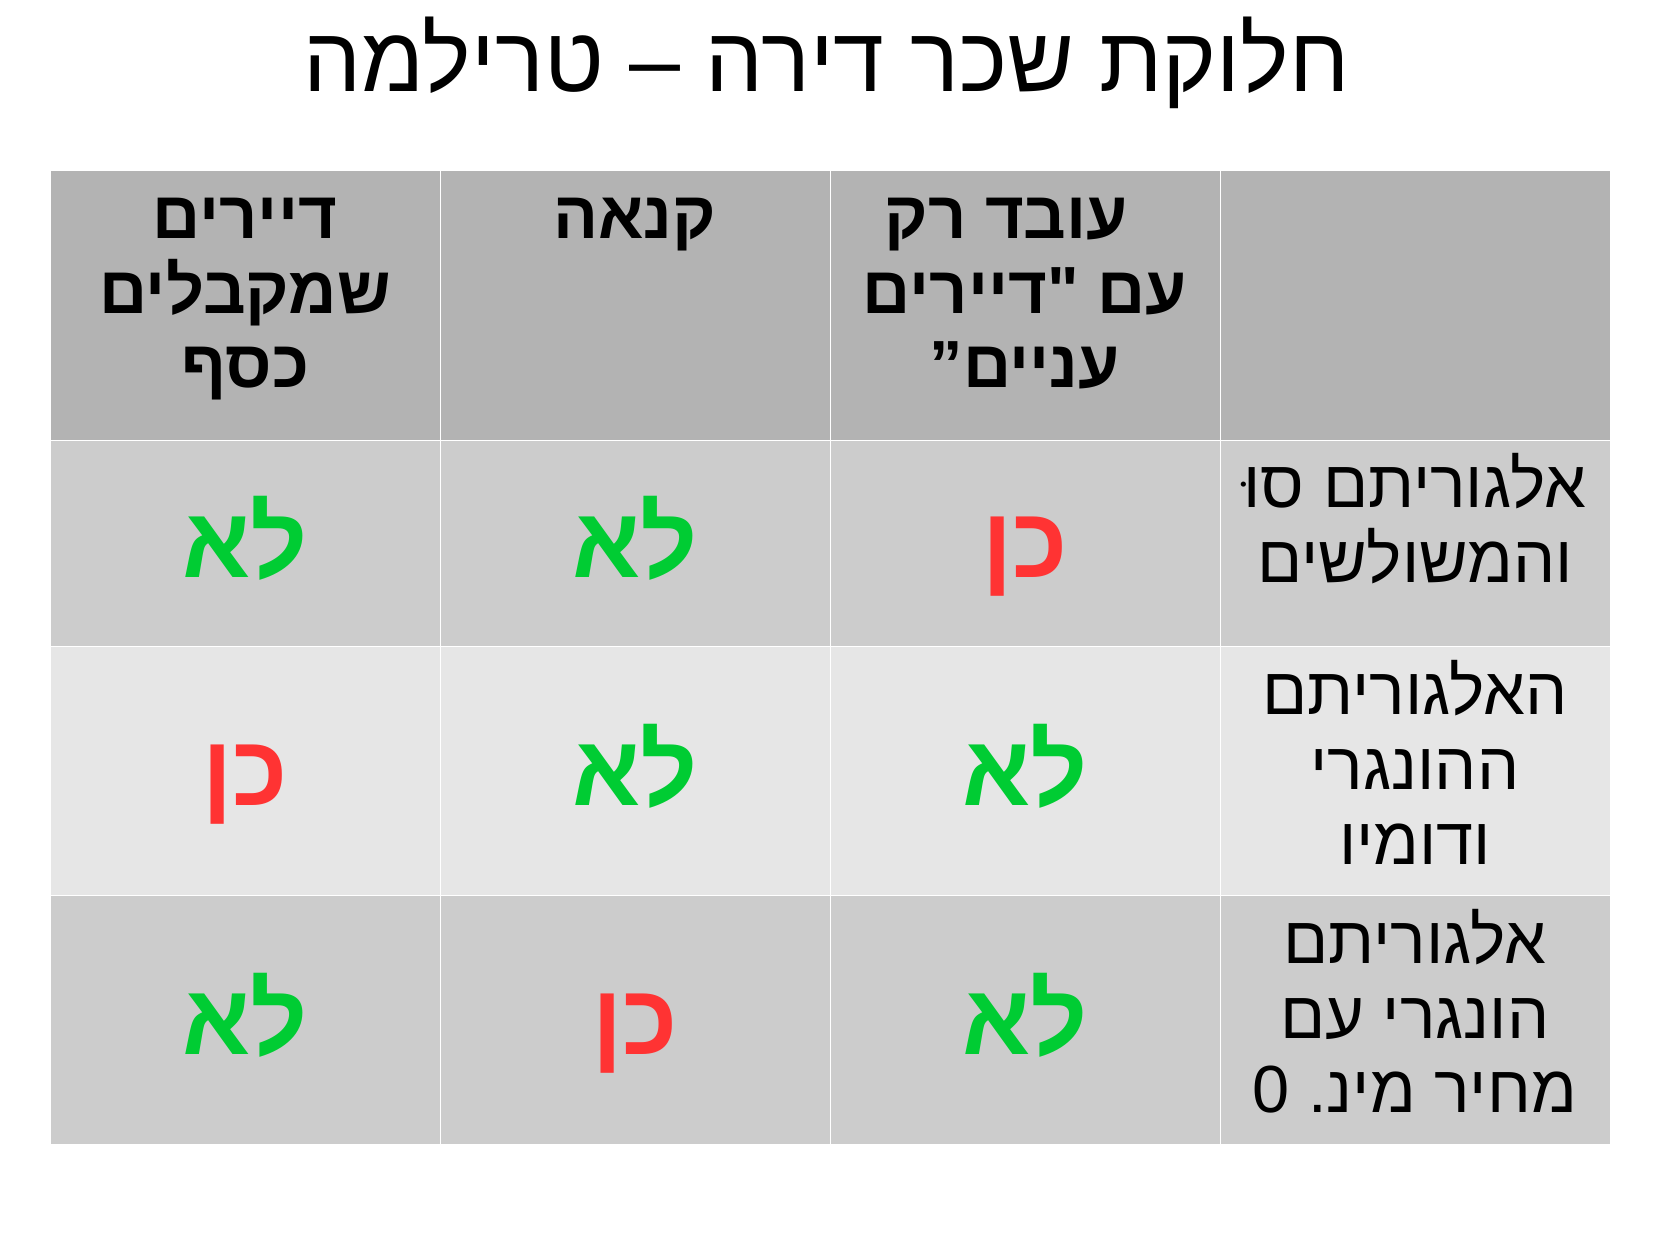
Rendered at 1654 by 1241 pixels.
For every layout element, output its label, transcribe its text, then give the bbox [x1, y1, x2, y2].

title חלוקת שכר דירה – טרילמה [0, 0, 1654, 136]
table_cell לא [51, 441, 440, 646]
table_header [1221, 171, 1610, 440]
table_header דיירים שמקבלים כסף [51, 171, 440, 440]
table_cell אלגוריתם סוּ והמשולשים [1221, 441, 1610, 646]
table_cell לא [831, 647, 1220, 895]
table_cell לא [441, 647, 830, 895]
table_header עובד רק עם "דיירים עניים” [831, 171, 1220, 440]
table_cell כן [51, 647, 440, 895]
table_header קנאה [441, 171, 830, 440]
table_cell לא [51, 896, 440, 1144]
table_cell כן [441, 896, 830, 1144]
table_cell אלגוריתם הונגרי עם מחיר מינ. 0 [1221, 896, 1610, 1144]
table_cell לא [441, 441, 830, 646]
table_cell לא [831, 896, 1220, 1144]
table_cell כן [831, 441, 1220, 646]
table_cell האלגוריתם ההונגרי ודומיו [1221, 647, 1610, 895]
